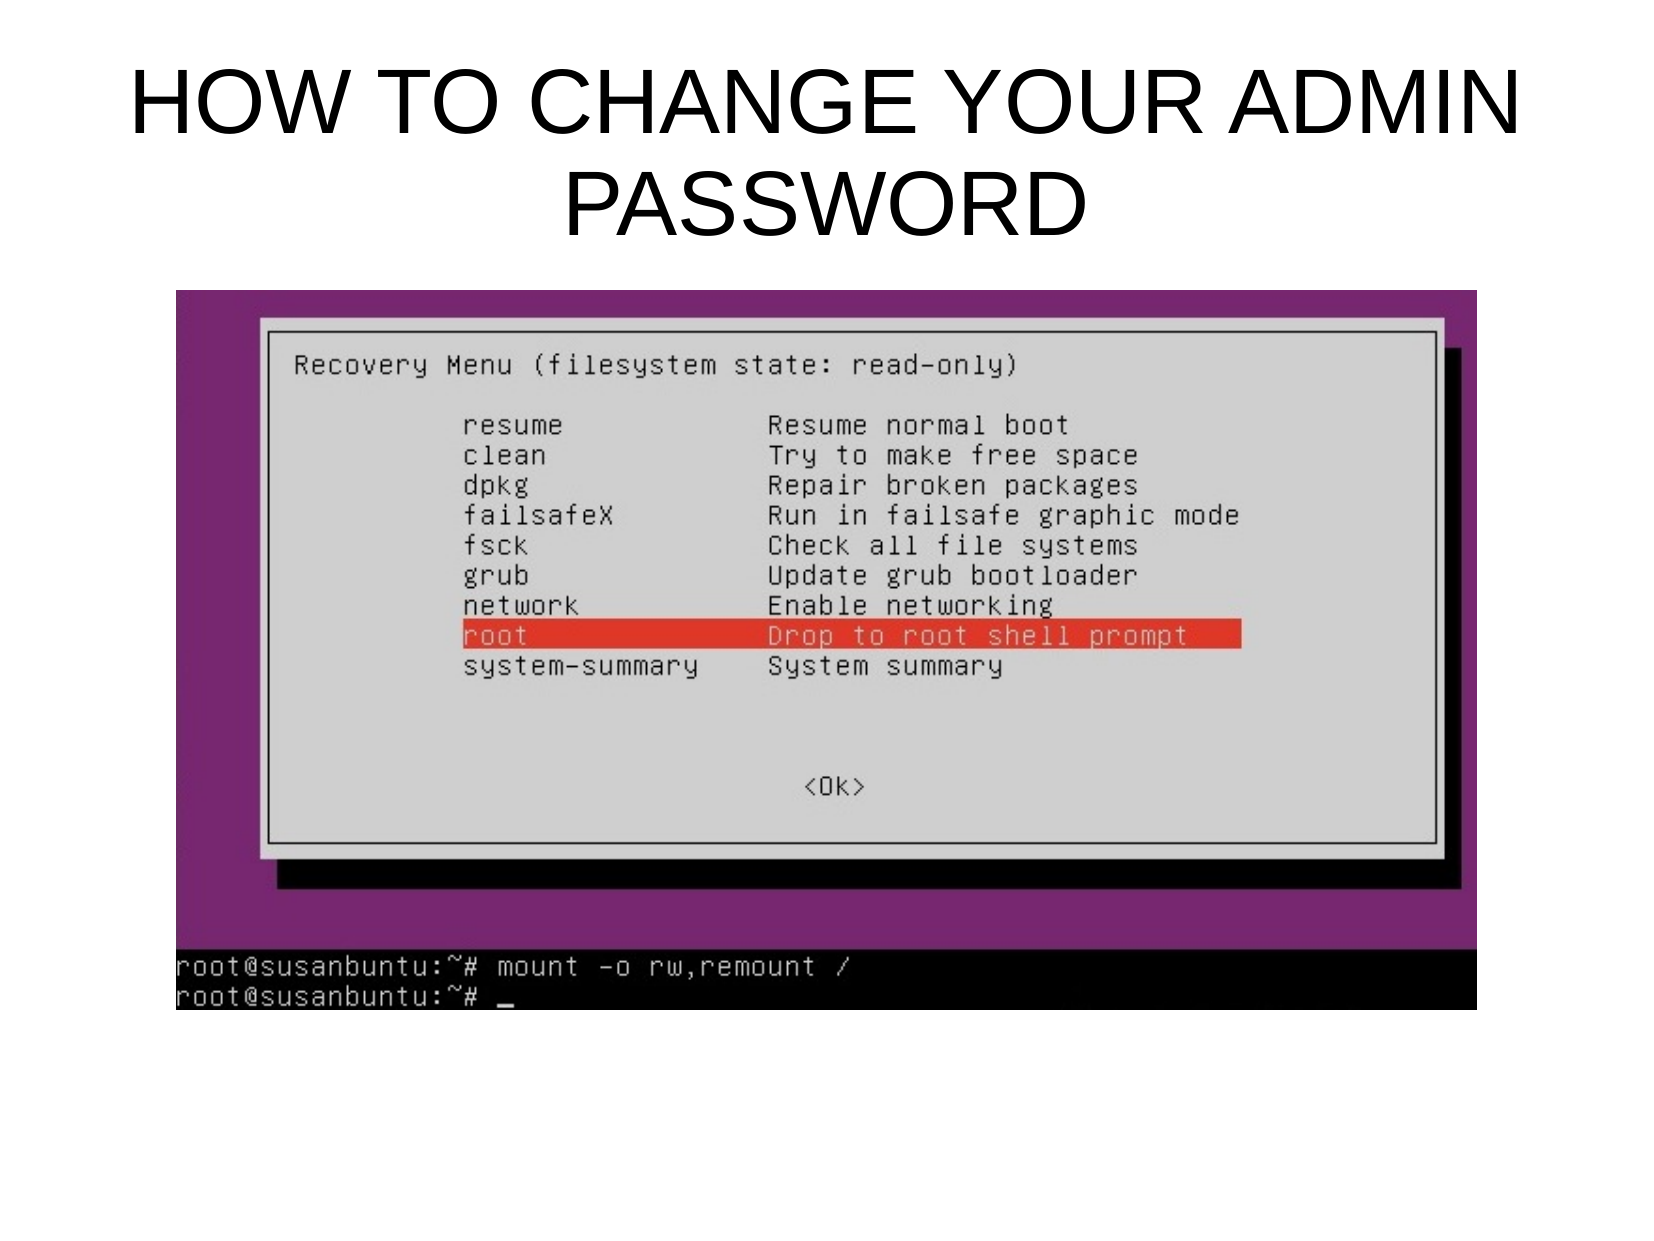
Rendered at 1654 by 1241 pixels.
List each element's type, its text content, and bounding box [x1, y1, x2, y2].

title HOW TO CHANGE YOUR ADMIN PASSWORD [82, 49, 1571, 257]
picture [176, 290, 1477, 1010]
